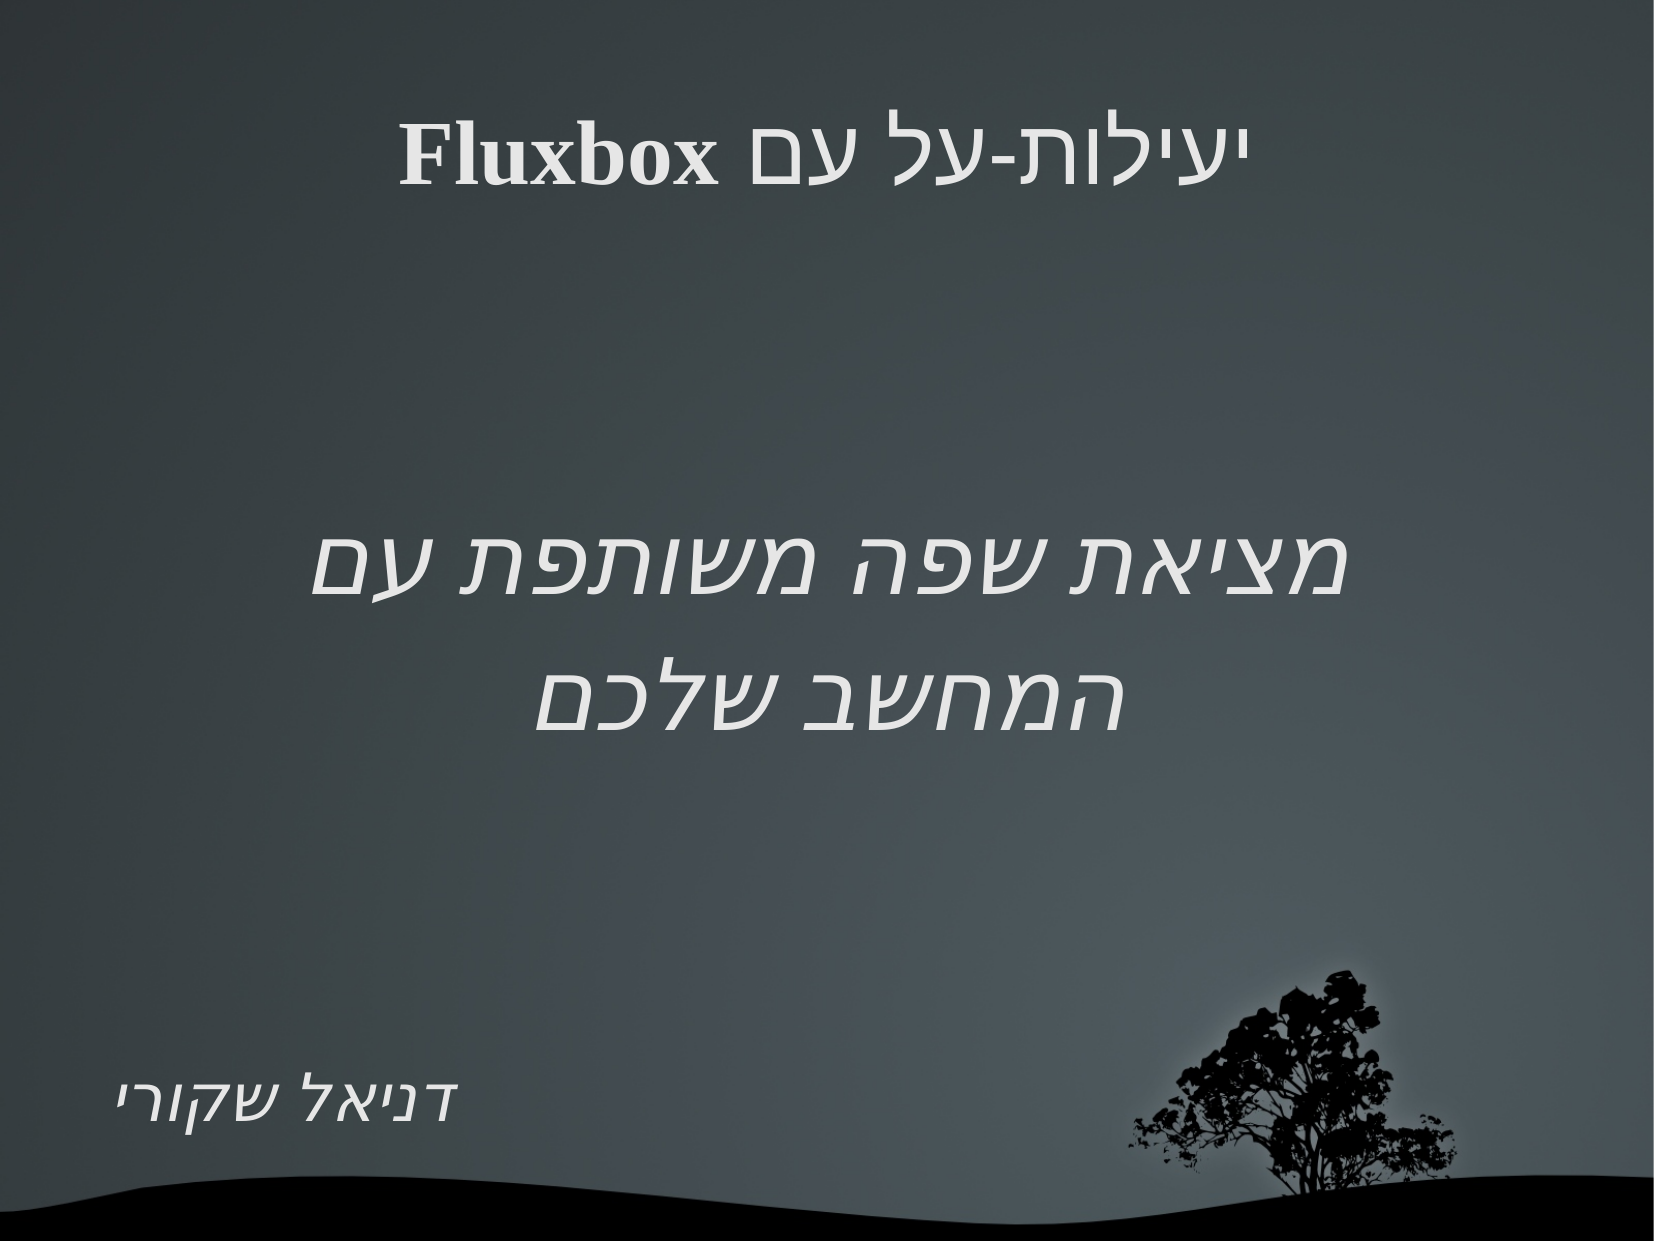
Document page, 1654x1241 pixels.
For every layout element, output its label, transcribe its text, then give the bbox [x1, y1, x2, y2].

picture [0, 0, 1654, 1241]
list מציאת שפה משותפת עם המחשב שלכם [300, 487, 1426, 709]
title יעילות-על עם Fluxbox [82, 49, 1571, 257]
list דניאל שקורי [75, 1050, 526, 1126]
